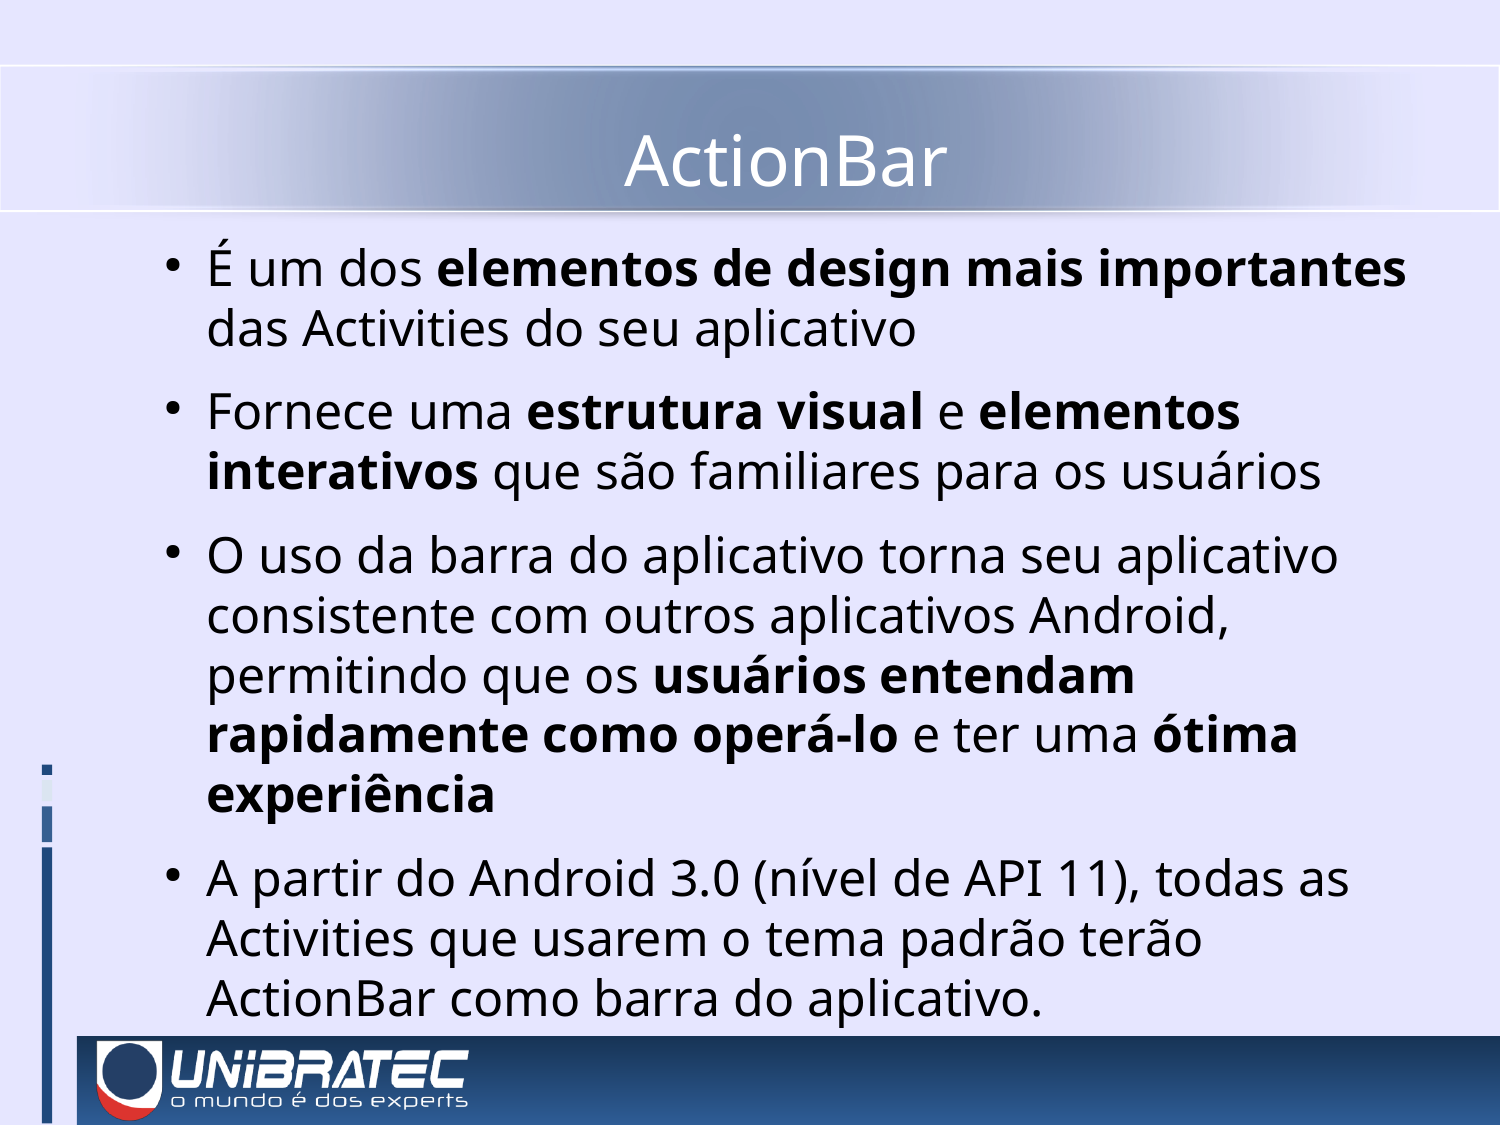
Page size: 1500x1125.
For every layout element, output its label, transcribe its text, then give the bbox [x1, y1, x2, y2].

list É um dos elementos de design mais importantes das Activities do seu aplicativo Fornece uma estrutura visual e elementos interativos que são familiares para os usuários O uso da barra do aplicativo torna seu aplicativo consistente com outros aplicativos Android, permitindo que os usuários entendam rapidamente como operá-lo e ter uma ótima experiência A partir do Android 3.0 (nível de API 11), todas as Activities que usarem o tema padrão terão ActionBar como barra do aplicativo. [150, 236, 1441, 1028]
title ActionBar [150, 84, 1424, 233]
picture [96, 1040, 469, 1121]
picture [0, 58, 1500, 227]
